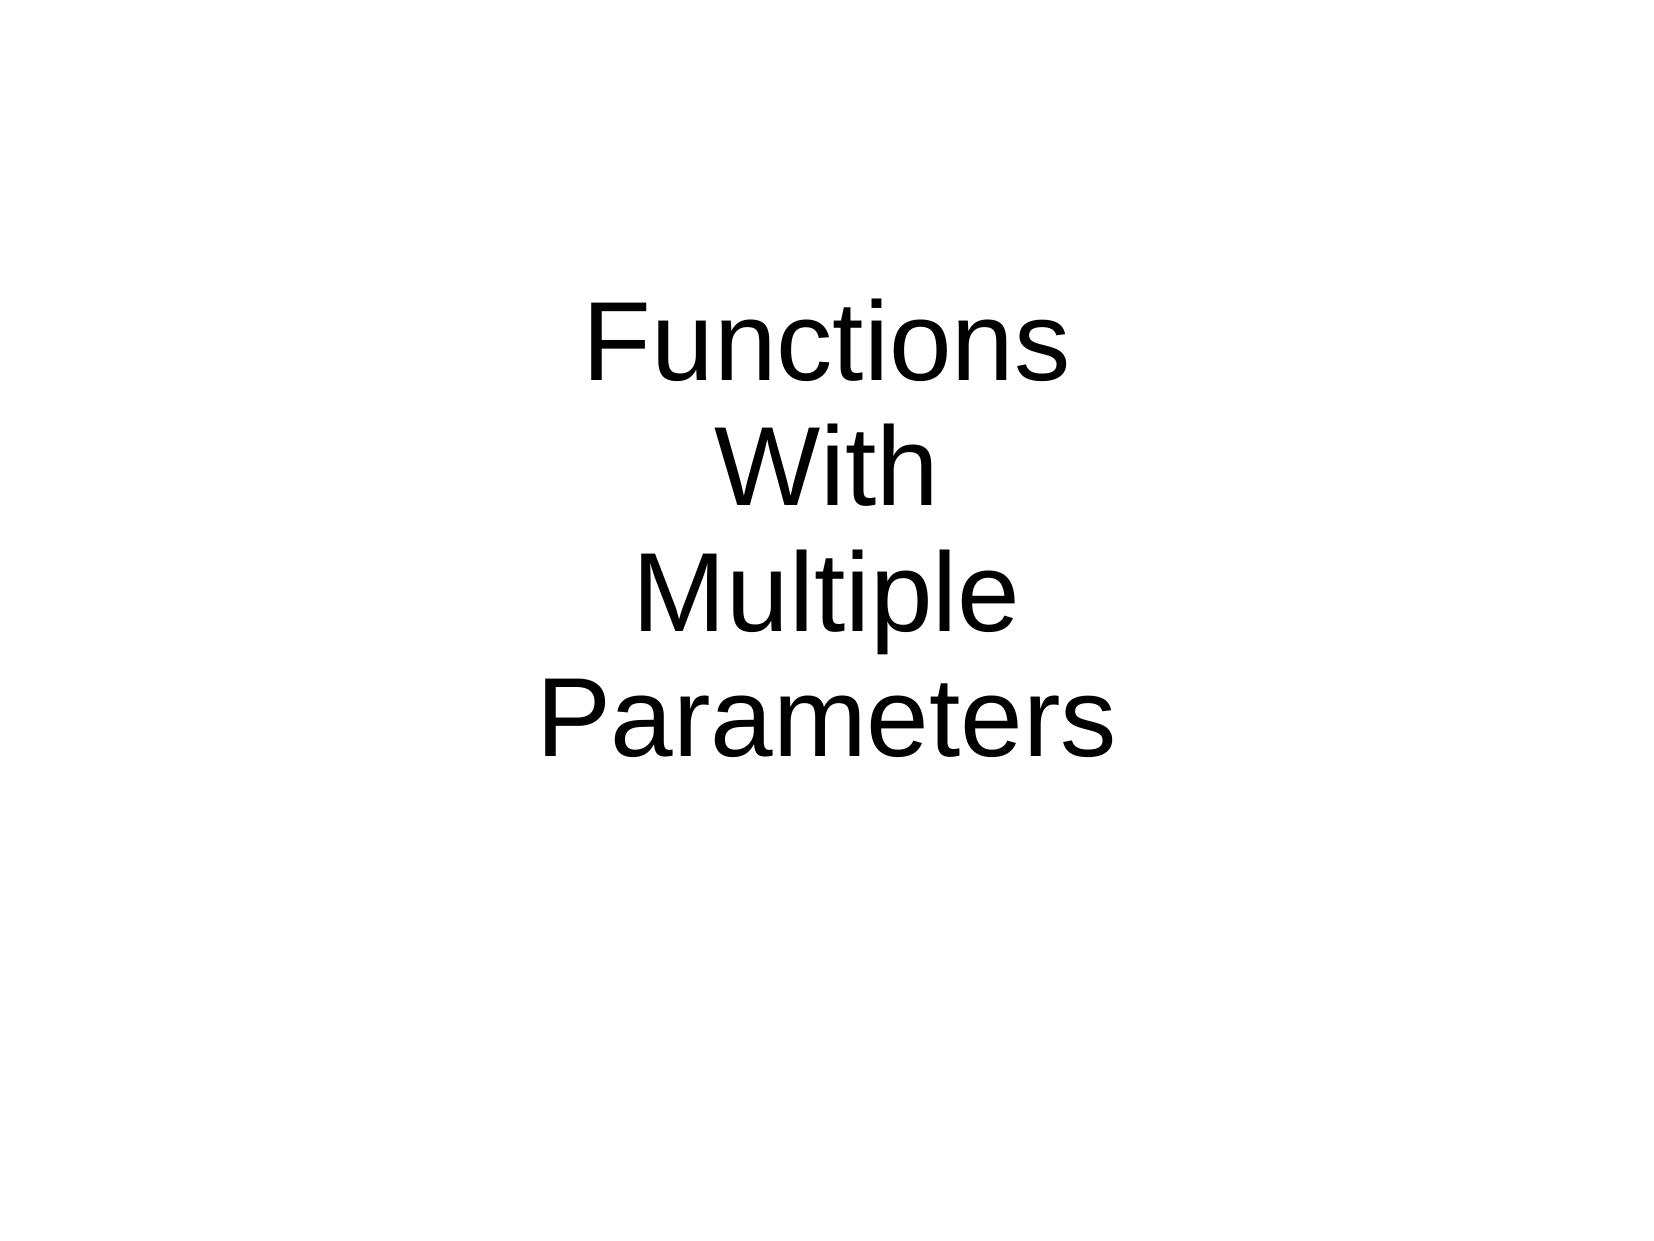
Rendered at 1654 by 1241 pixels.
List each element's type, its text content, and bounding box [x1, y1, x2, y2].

subtitle Functions With Multiple Parameters [82, 49, 1571, 1010]
